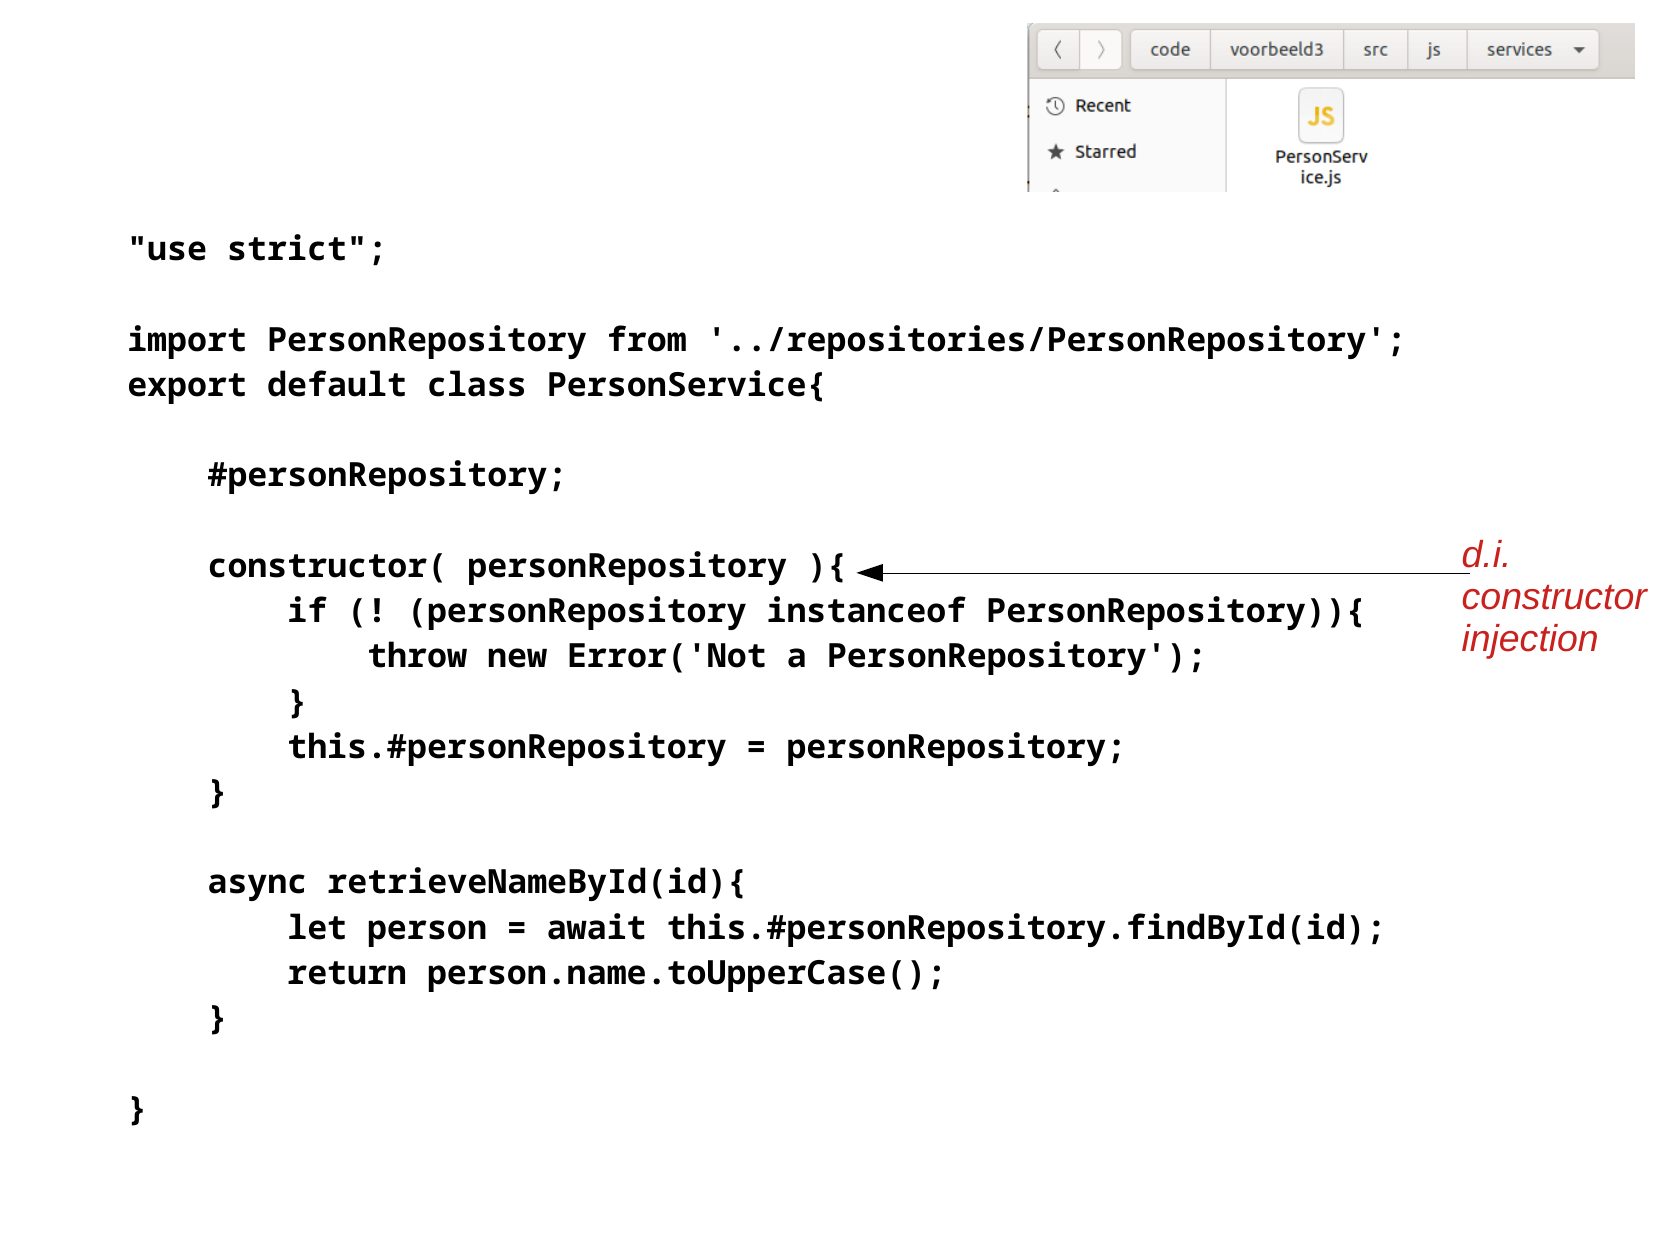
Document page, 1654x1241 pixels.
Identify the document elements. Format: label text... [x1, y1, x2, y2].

text_box "use strict"; import PersonRepository from '../repositories/PersonRepository'; export default class PersonService{ #personRepository; constructor( personRepository ){ if (! (personRepository instanceof PersonRepository)){ throw new Error('Not a PersonRepository'); } this.#personRepository = personRepository; } async retrieveNameById(id){ let person = await this.#personRepository.findById(id); return person.name.toUpperCase(); } } [112, 217, 1577, 1128]
picture [1027, 23, 1635, 192]
text_box d.i. constructor injection [1446, 526, 1654, 668]
